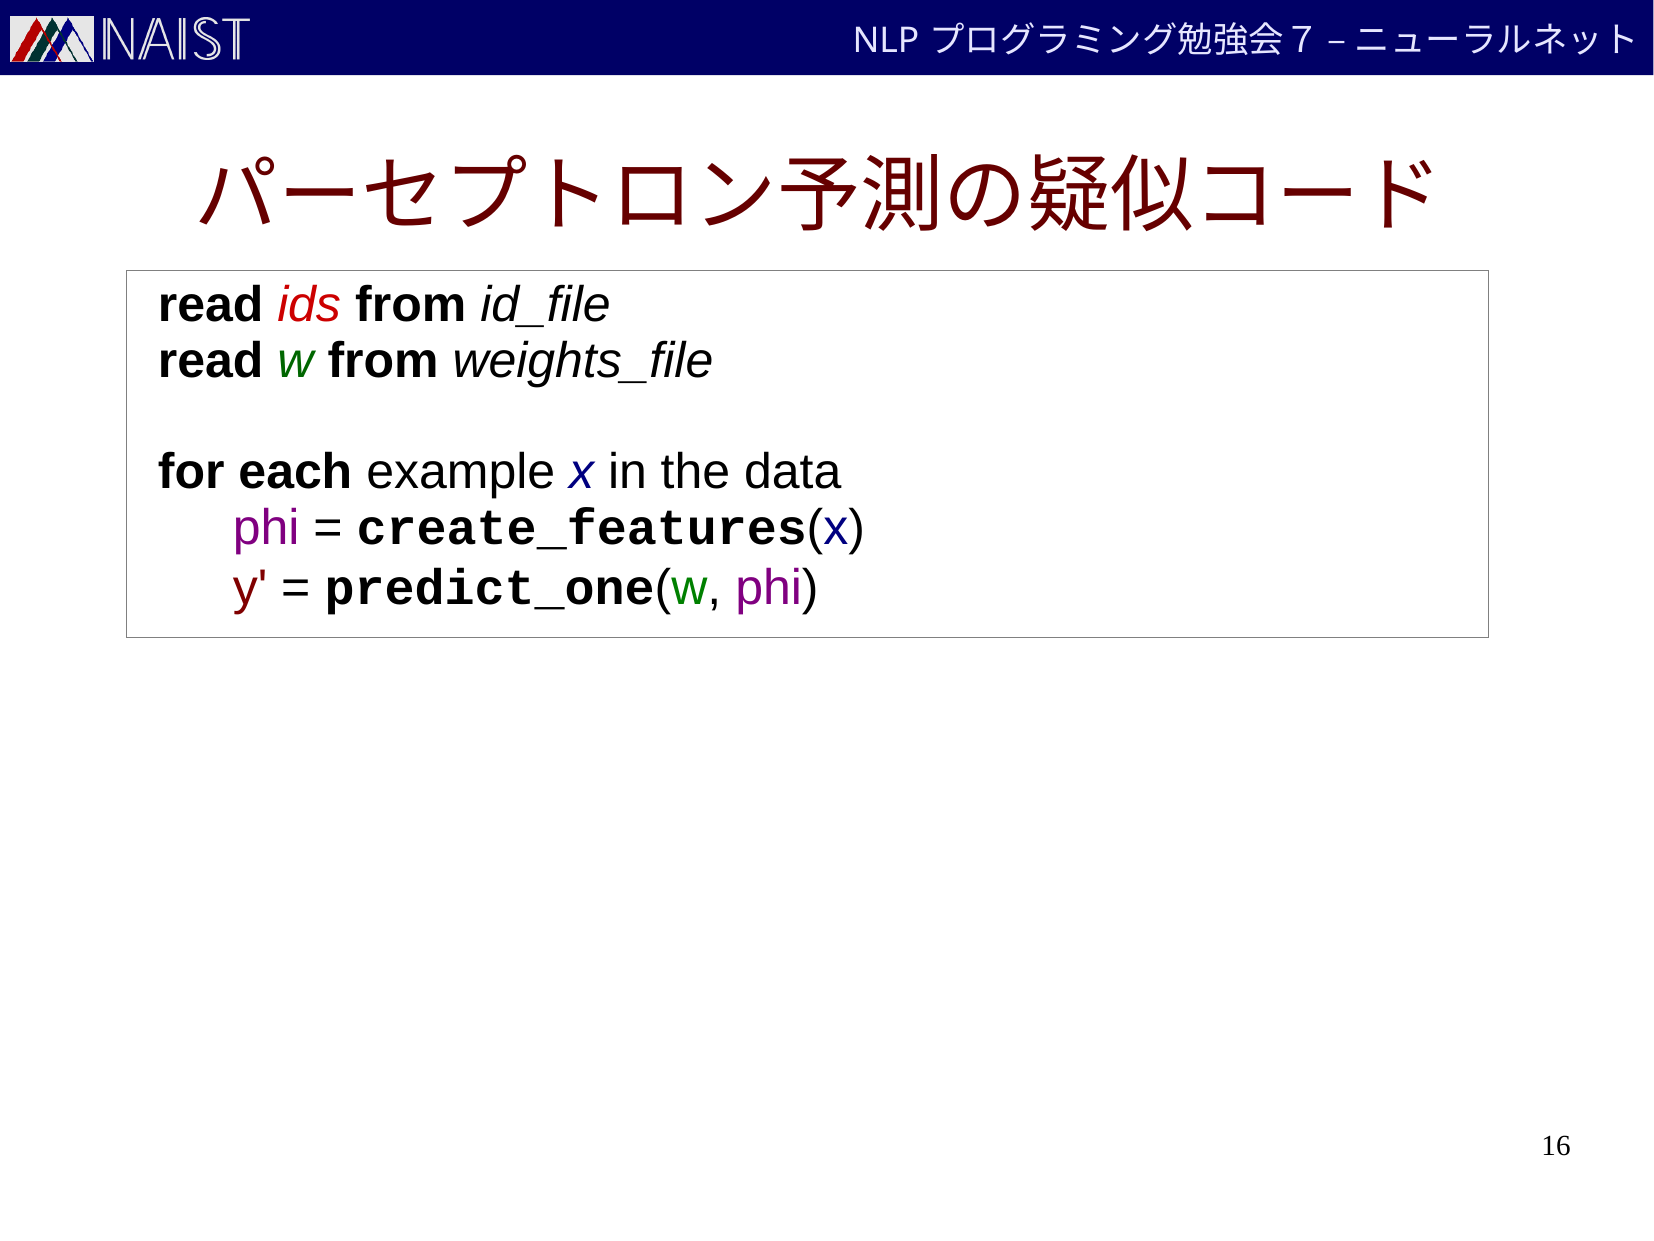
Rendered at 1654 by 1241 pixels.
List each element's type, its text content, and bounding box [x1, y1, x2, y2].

picture [102, 17, 251, 60]
list read ids from id_file read w from weights_file for each example x in the data phi = create_features(x) y' = predict_one(w, phi) [127, 276, 1488, 637]
list read ids from id_file read w from weights_file for each example x in the data phi = create_features(x) y' = predict_one(w, phi) [86, 276, 1576, 713]
title パーセプトロン予測の疑似コード [75, 92, 1564, 285]
picture [10, 16, 94, 62]
title パーセプトロン予測の疑似コード [127, 271, 1488, 276]
